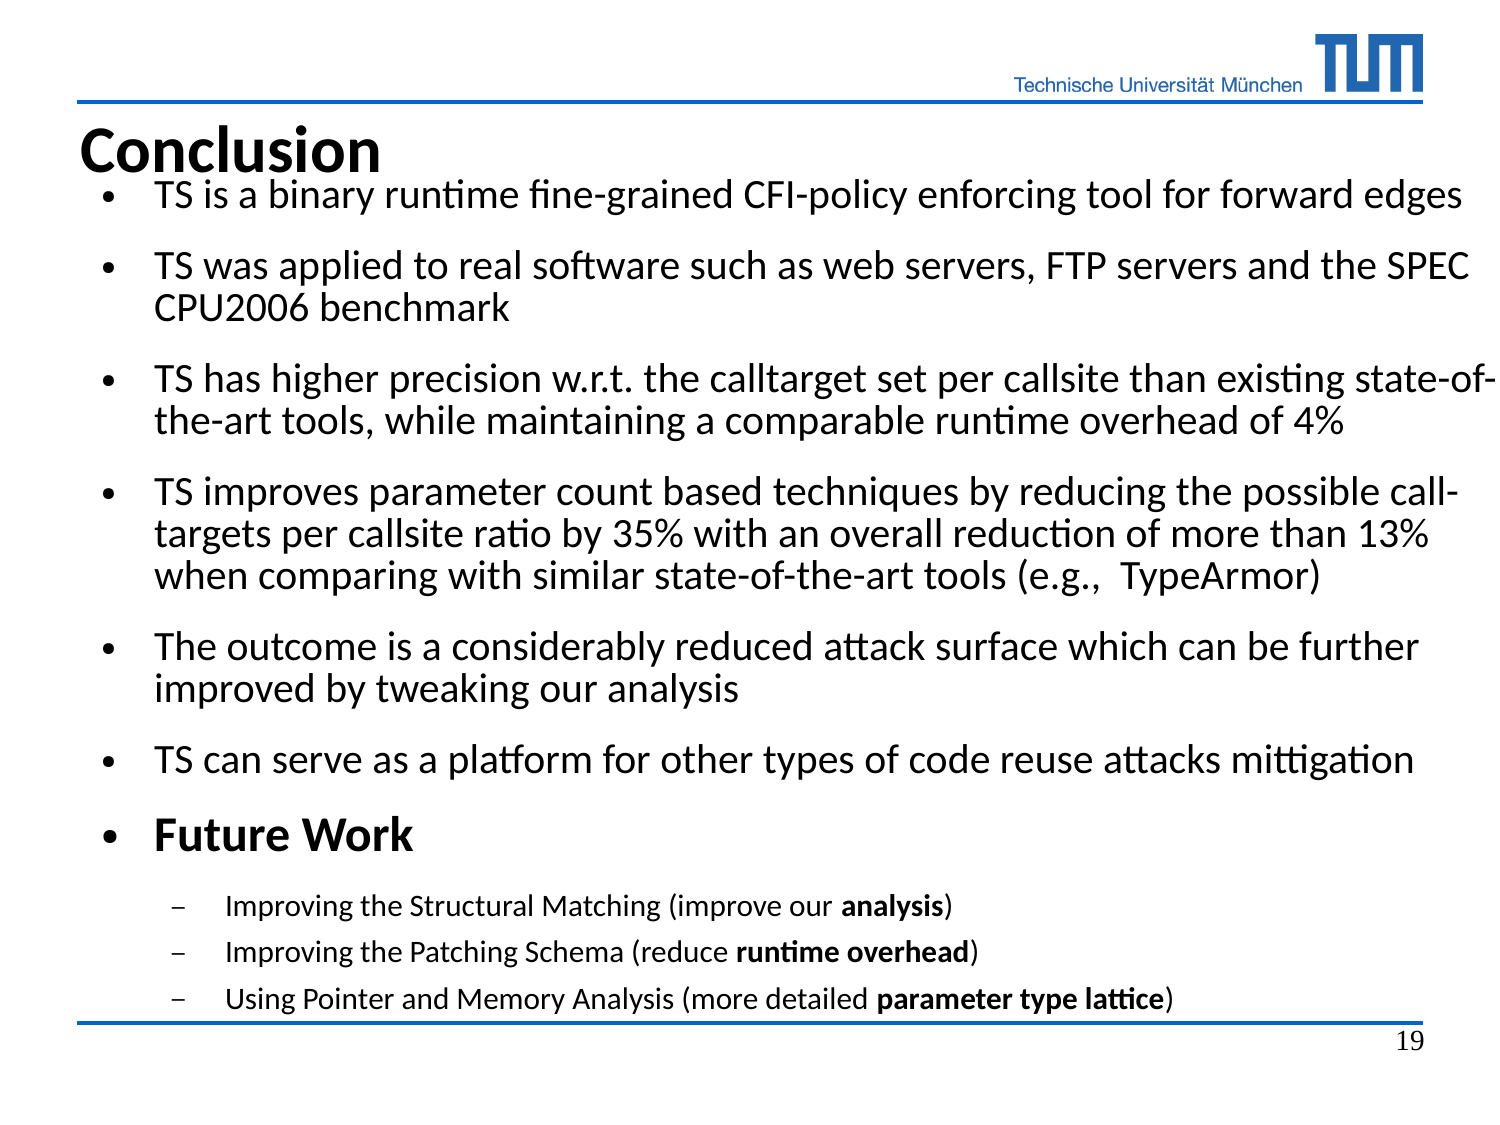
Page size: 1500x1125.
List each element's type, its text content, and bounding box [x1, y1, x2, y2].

title Conclusion [80, 112, 1419, 200]
picture [1014, 34, 1423, 92]
list TS is a binary runtime fine-grained CFI-policy enforcing tool for forward edges TS was applied to real software such as web servers, FTP servers and the SPEC CPU2006 benchmark TS has higher precision w.r.t. the calltarget set per callsite than existing state-of-the-art tools, while maintaining a comparable runtime overhead of 4% TS improves parameter count based techniques by reducing the possible call-targets per callsite ratio by 35% with an overall reduction of more than 13% when comparing with similar state-of-the-art tools (e.g., TypeArmor) The outcome is a considerably reduced attack surface which can be further improved by tweaking our analysis TS can serve as a platform for other types of code reuse attacks mittigation Future Work Improving the Structural Matching (improve our analysis) Improving the Patching Schema (reduce runtime overhead) Using Pointer and Memory Analysis (more detailed parameter type lattice) [83, 177, 1500, 1125]
